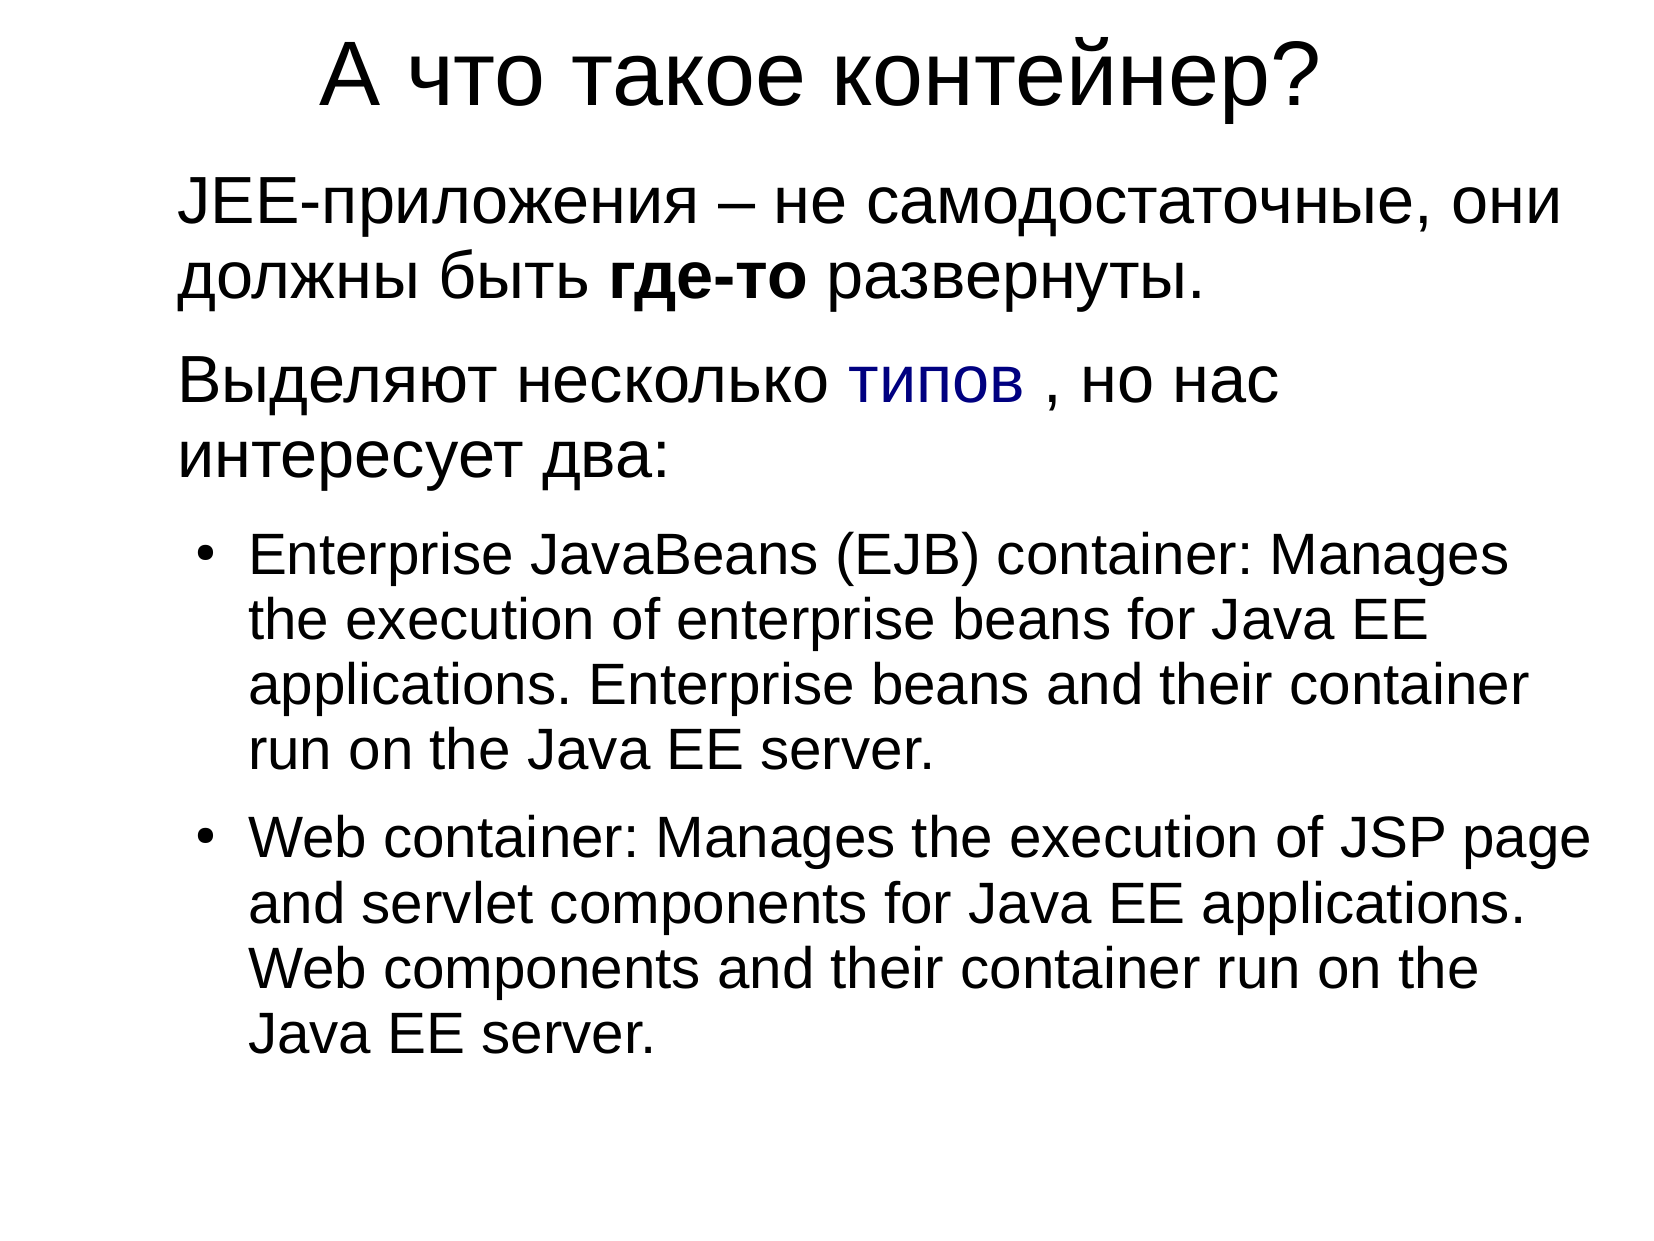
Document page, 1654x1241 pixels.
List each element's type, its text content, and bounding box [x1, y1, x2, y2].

list JEE-приложения – не самодостаточные, они должны быть где-то развернуты. Выделяют несколько типов , но нас интересует два: Enterprise JavaBeans (EJB) container: Manages the execution of enterprise beans for Java EE applications. Enterprise beans and their container run on the Java EE server. Web container: Manages the execution of JSP page and servlet components for Java EE applications. Web components and their container run on the Java EE server. [106, 163, 1595, 1064]
title А что такое контейнер? [76, 0, 1565, 178]
